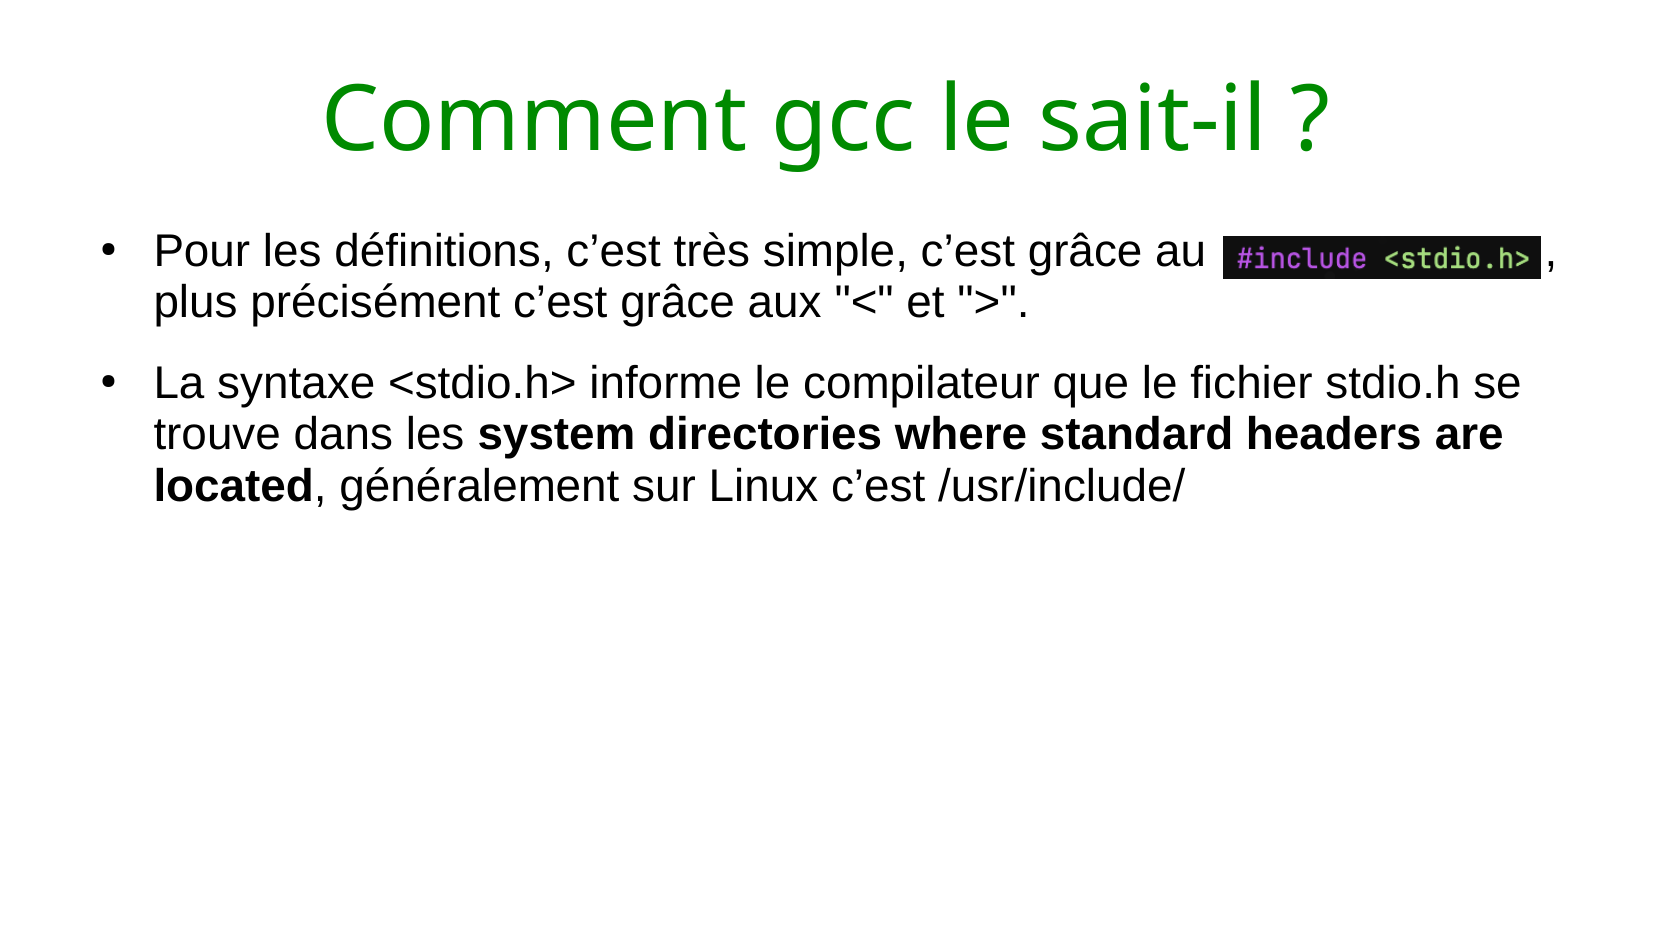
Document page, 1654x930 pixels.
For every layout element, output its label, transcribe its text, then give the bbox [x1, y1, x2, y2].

list Pour les définitions, c’est très simple, c’est grâce au , plus précisément c’est grâce aux "<" et ">". La syntaxe <stdio.h> informe le compilateur que le fichier stdio.h se trouve dans les system directories where standard headers are located, généralement sur Linux c’est /usr/include/ [82, 224, 1571, 930]
title Comment gcc le sait-il ? [82, 37, 1571, 193]
picture [1223, 236, 1541, 279]
